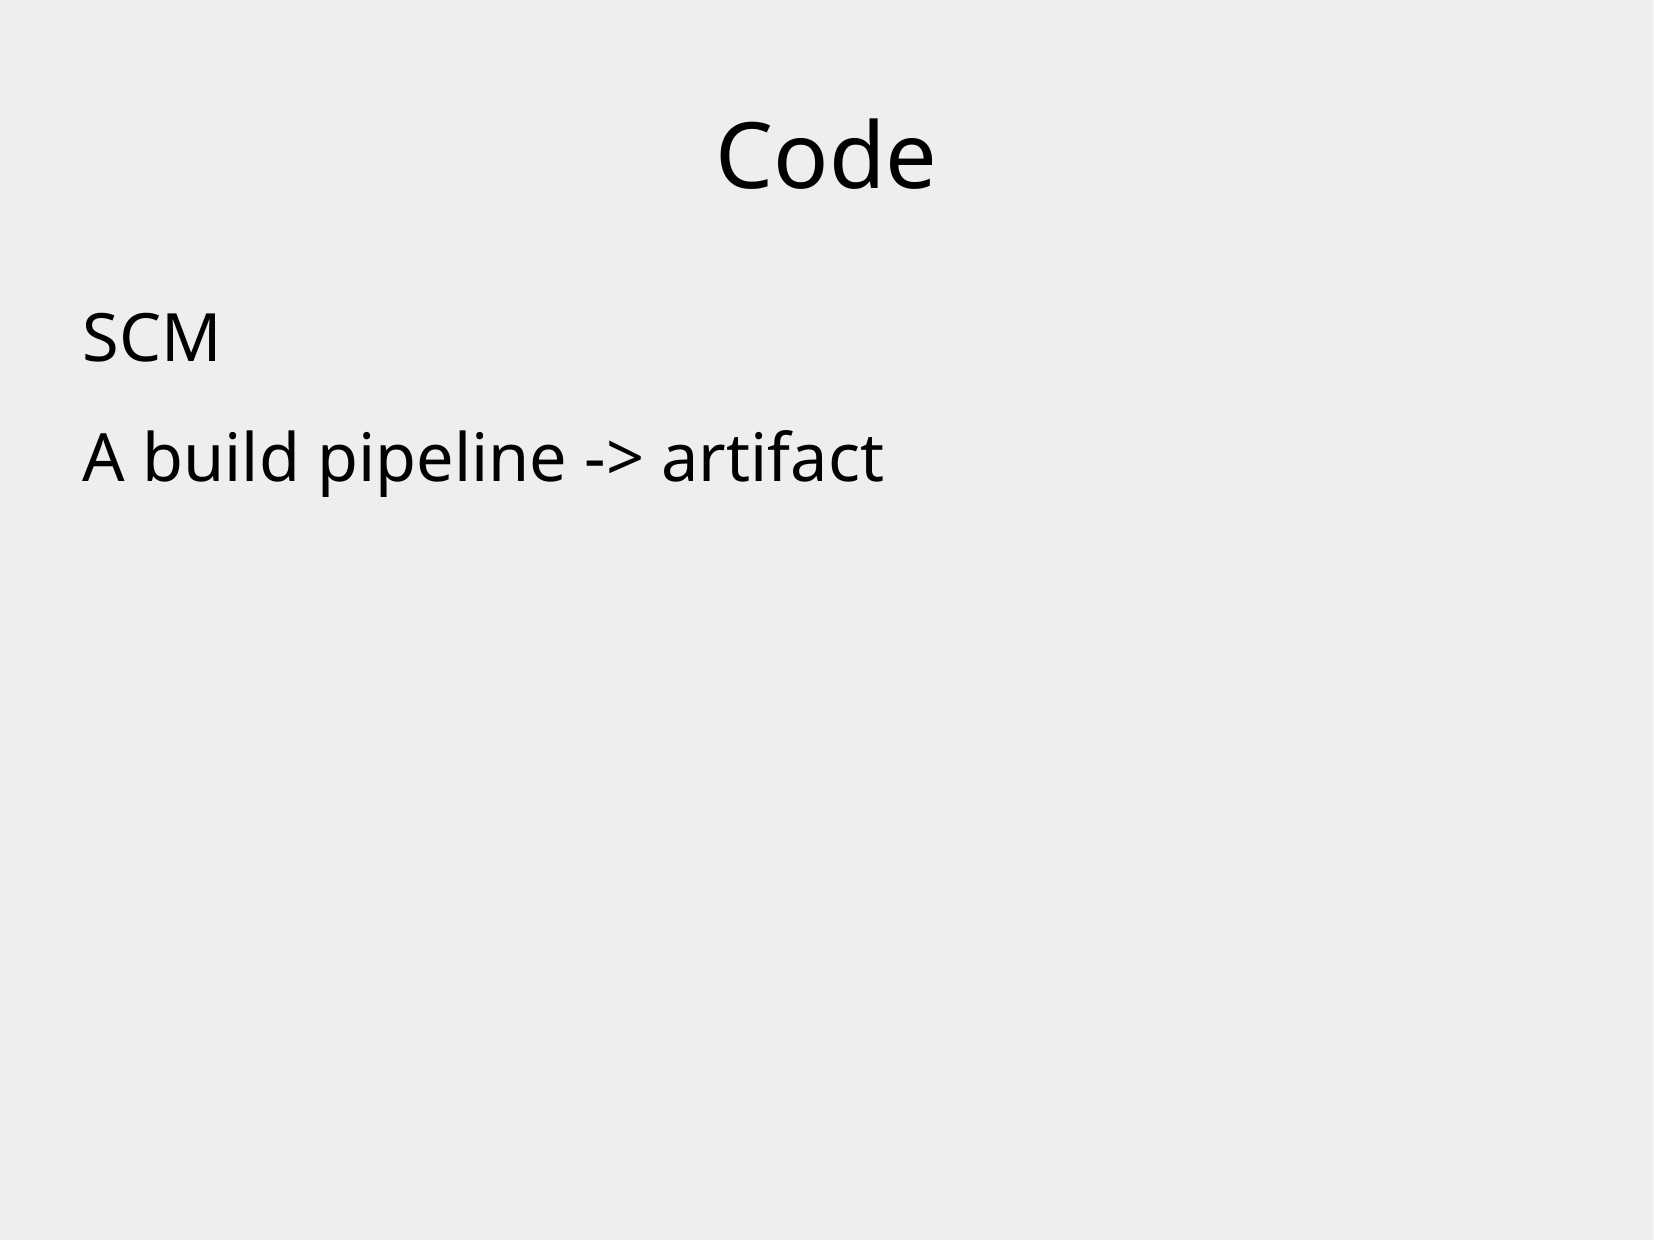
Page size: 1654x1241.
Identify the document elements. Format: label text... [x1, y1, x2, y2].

list SCM A build pipeline -> artifact [82, 290, 1571, 1010]
title Code [82, 49, 1571, 257]
